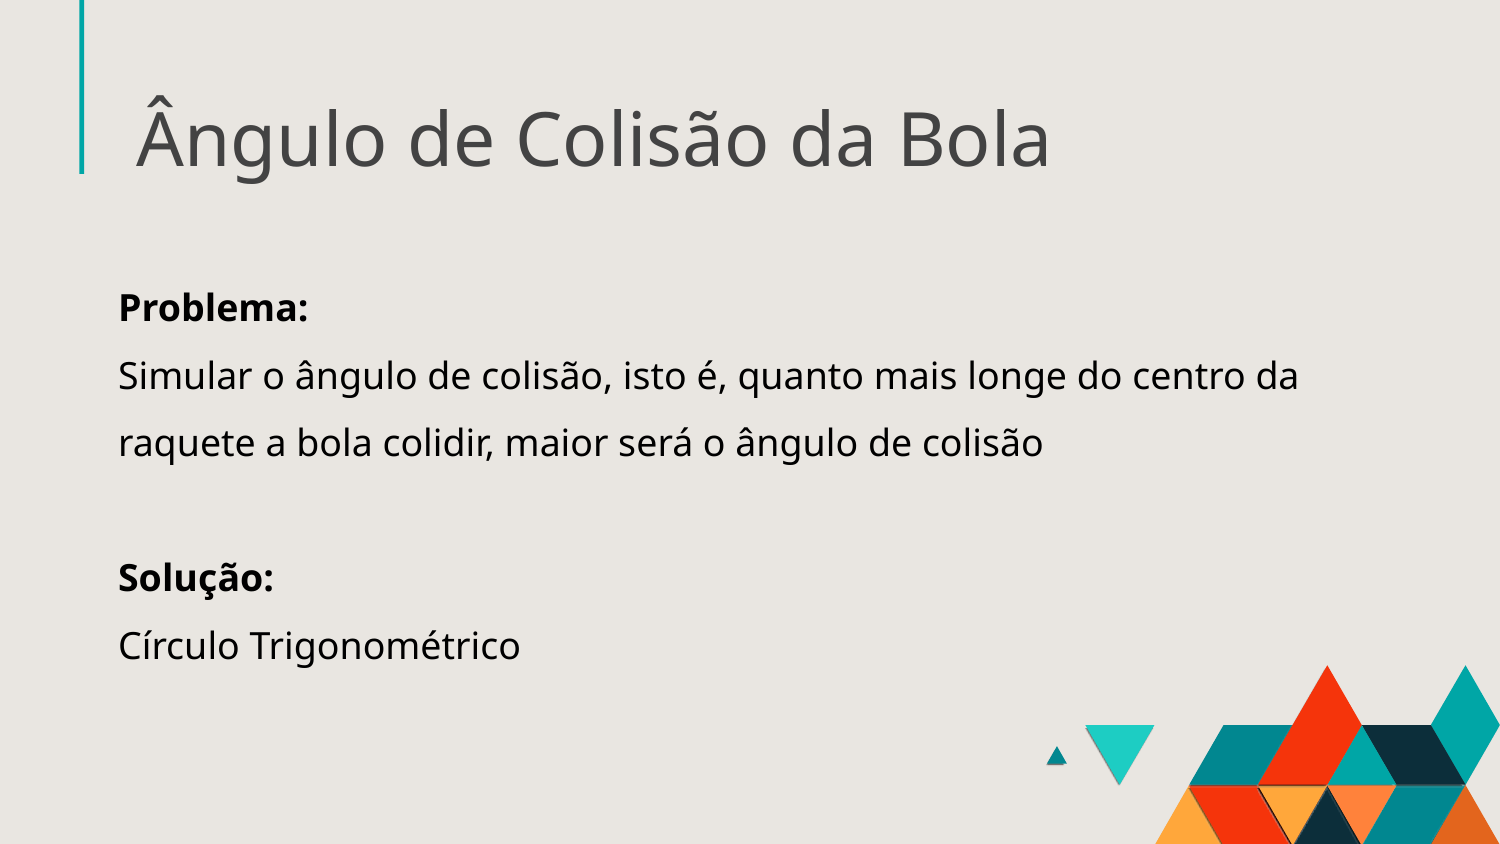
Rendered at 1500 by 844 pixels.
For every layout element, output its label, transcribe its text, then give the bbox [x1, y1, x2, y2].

text_box Problema: Simular o ângulo de colisão, isto é, quanto mais longe do centro da raquete a bola colidir, maior será o ângulo de colisão Solução: Círculo Trigonométrico [103, 246, 1397, 728]
title Ângulo de Colisão da Bola [121, 101, 1450, 197]
